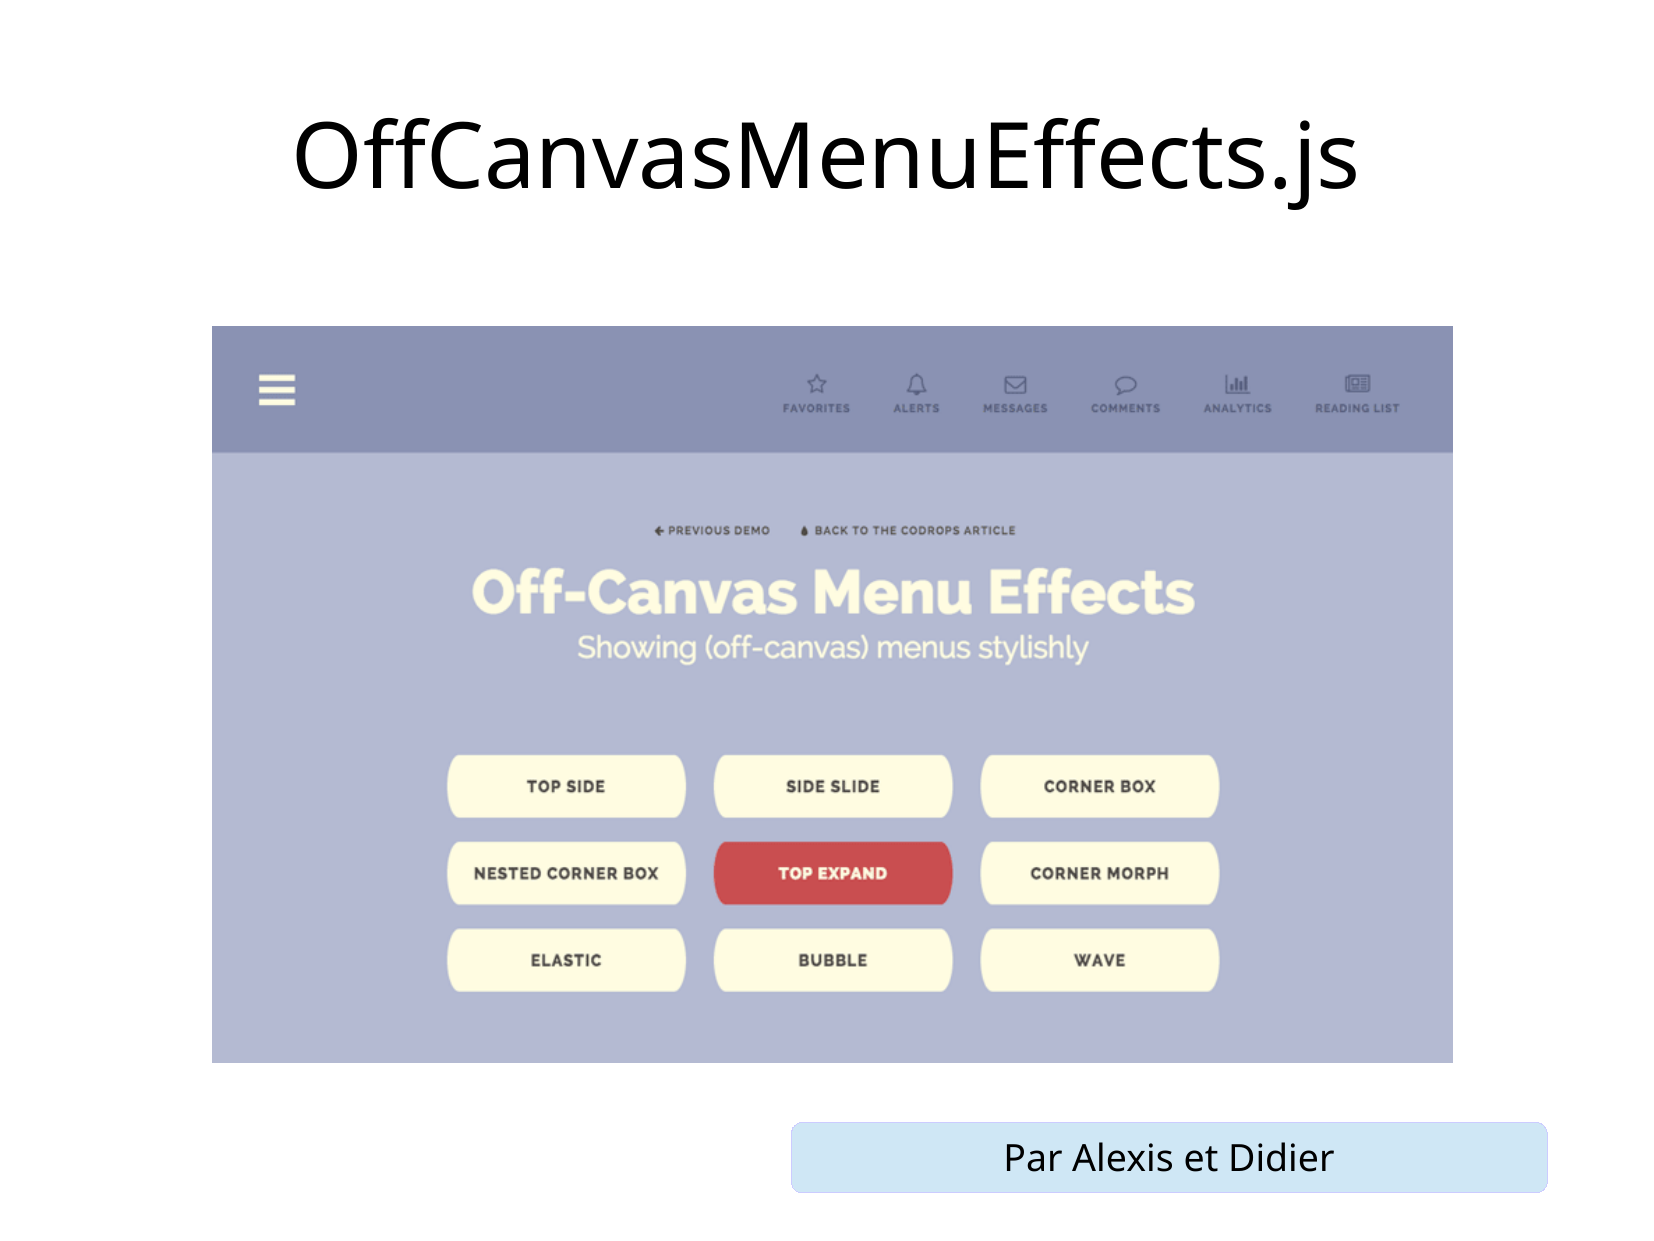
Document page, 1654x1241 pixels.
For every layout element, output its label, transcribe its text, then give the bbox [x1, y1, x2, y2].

text_box Par Alexis et Didier [791, 1122, 1548, 1193]
picture [212, 326, 1453, 1063]
title OffCanvasMenuEffects.js [82, 49, 1571, 257]
